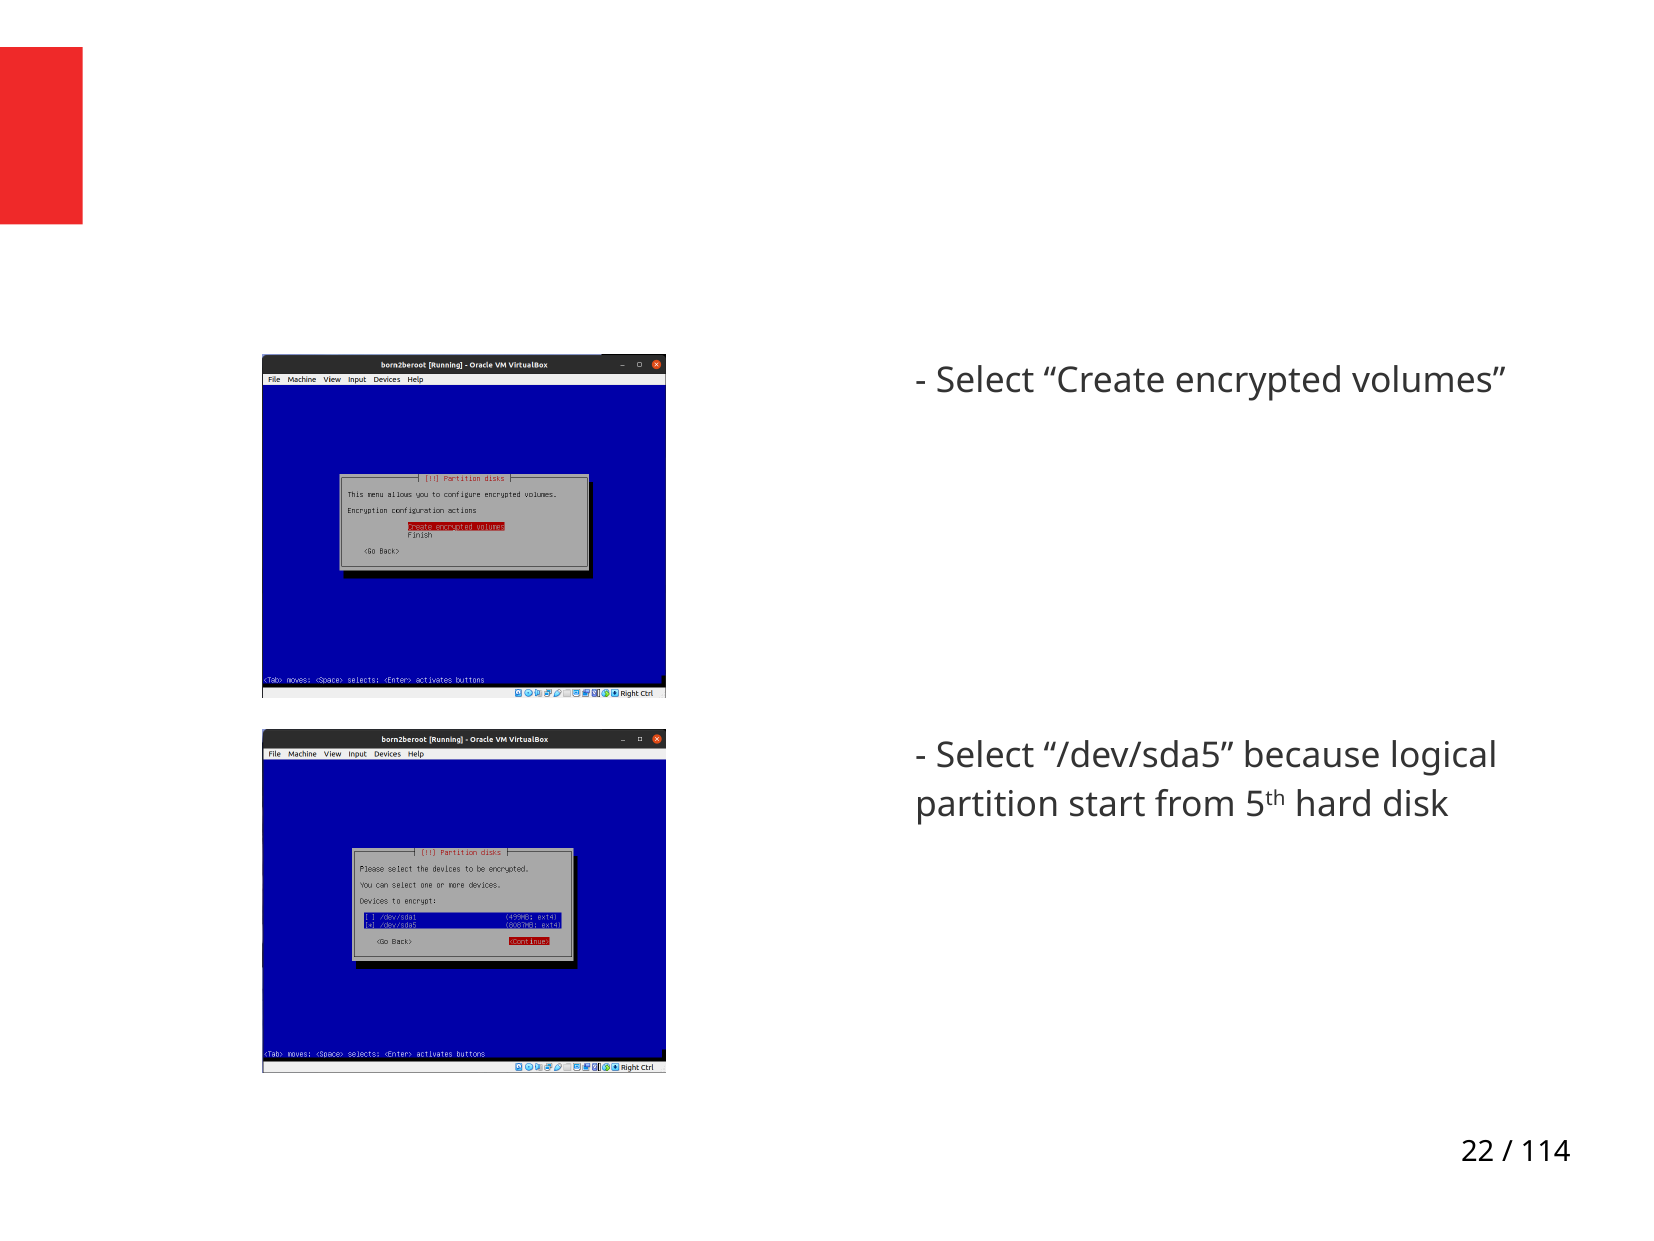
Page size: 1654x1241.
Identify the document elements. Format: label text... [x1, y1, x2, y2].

picture [262, 354, 666, 698]
picture [262, 729, 666, 1074]
list - Select “/dev/sda5” because logical partition start from 5th hard disk [844, 730, 1536, 1074]
list - Select “Create encrypted volumes” [844, 354, 1536, 698]
